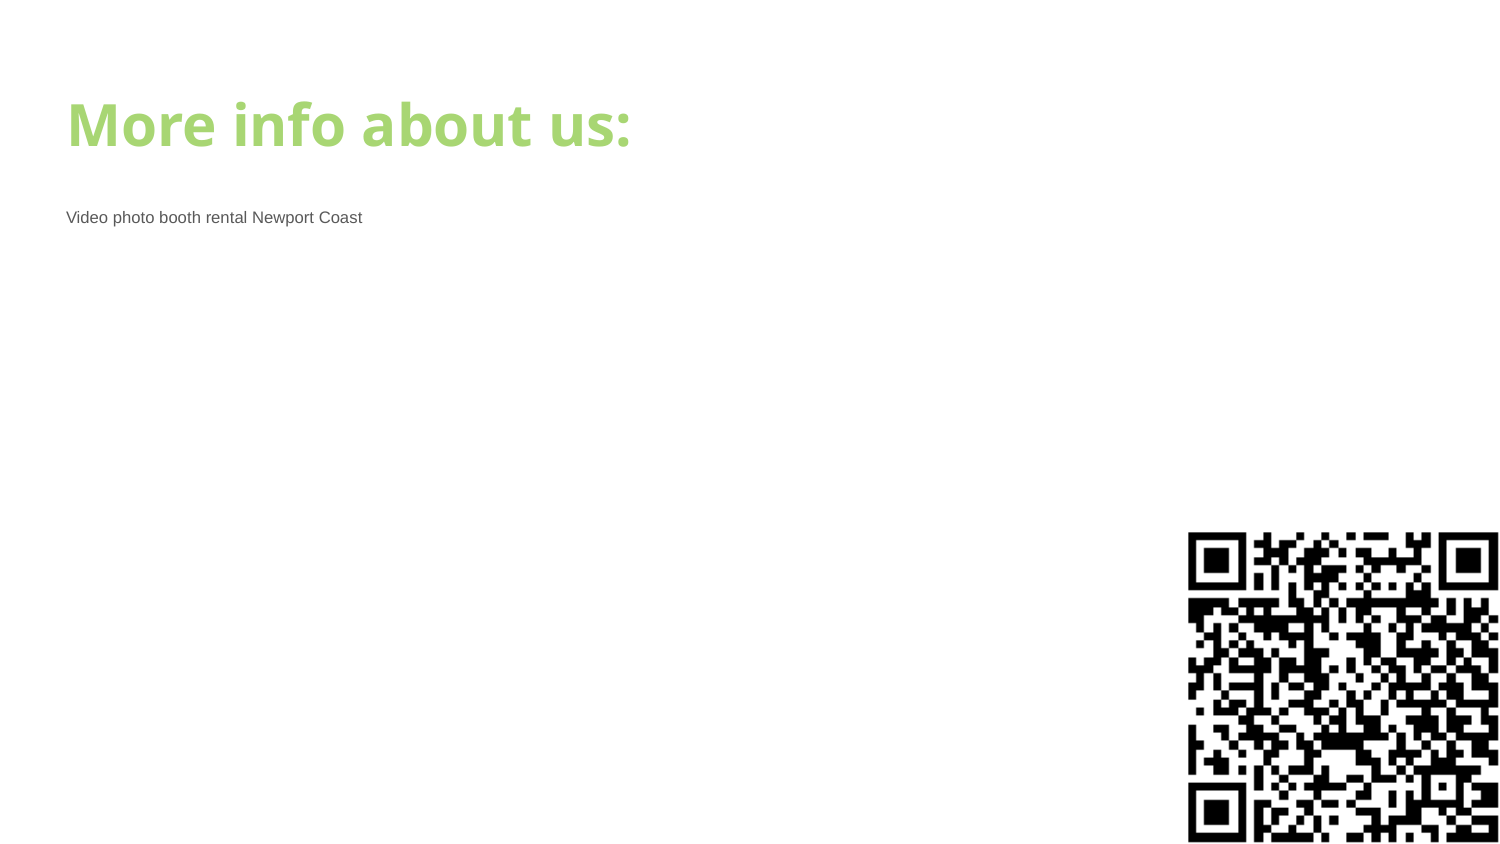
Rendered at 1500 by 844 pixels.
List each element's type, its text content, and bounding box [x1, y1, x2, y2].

picture [1187, 531, 1500, 844]
title More info about us: [51, 72, 1449, 167]
list Video photo booth rental Newport Coast [51, 189, 1449, 750]
